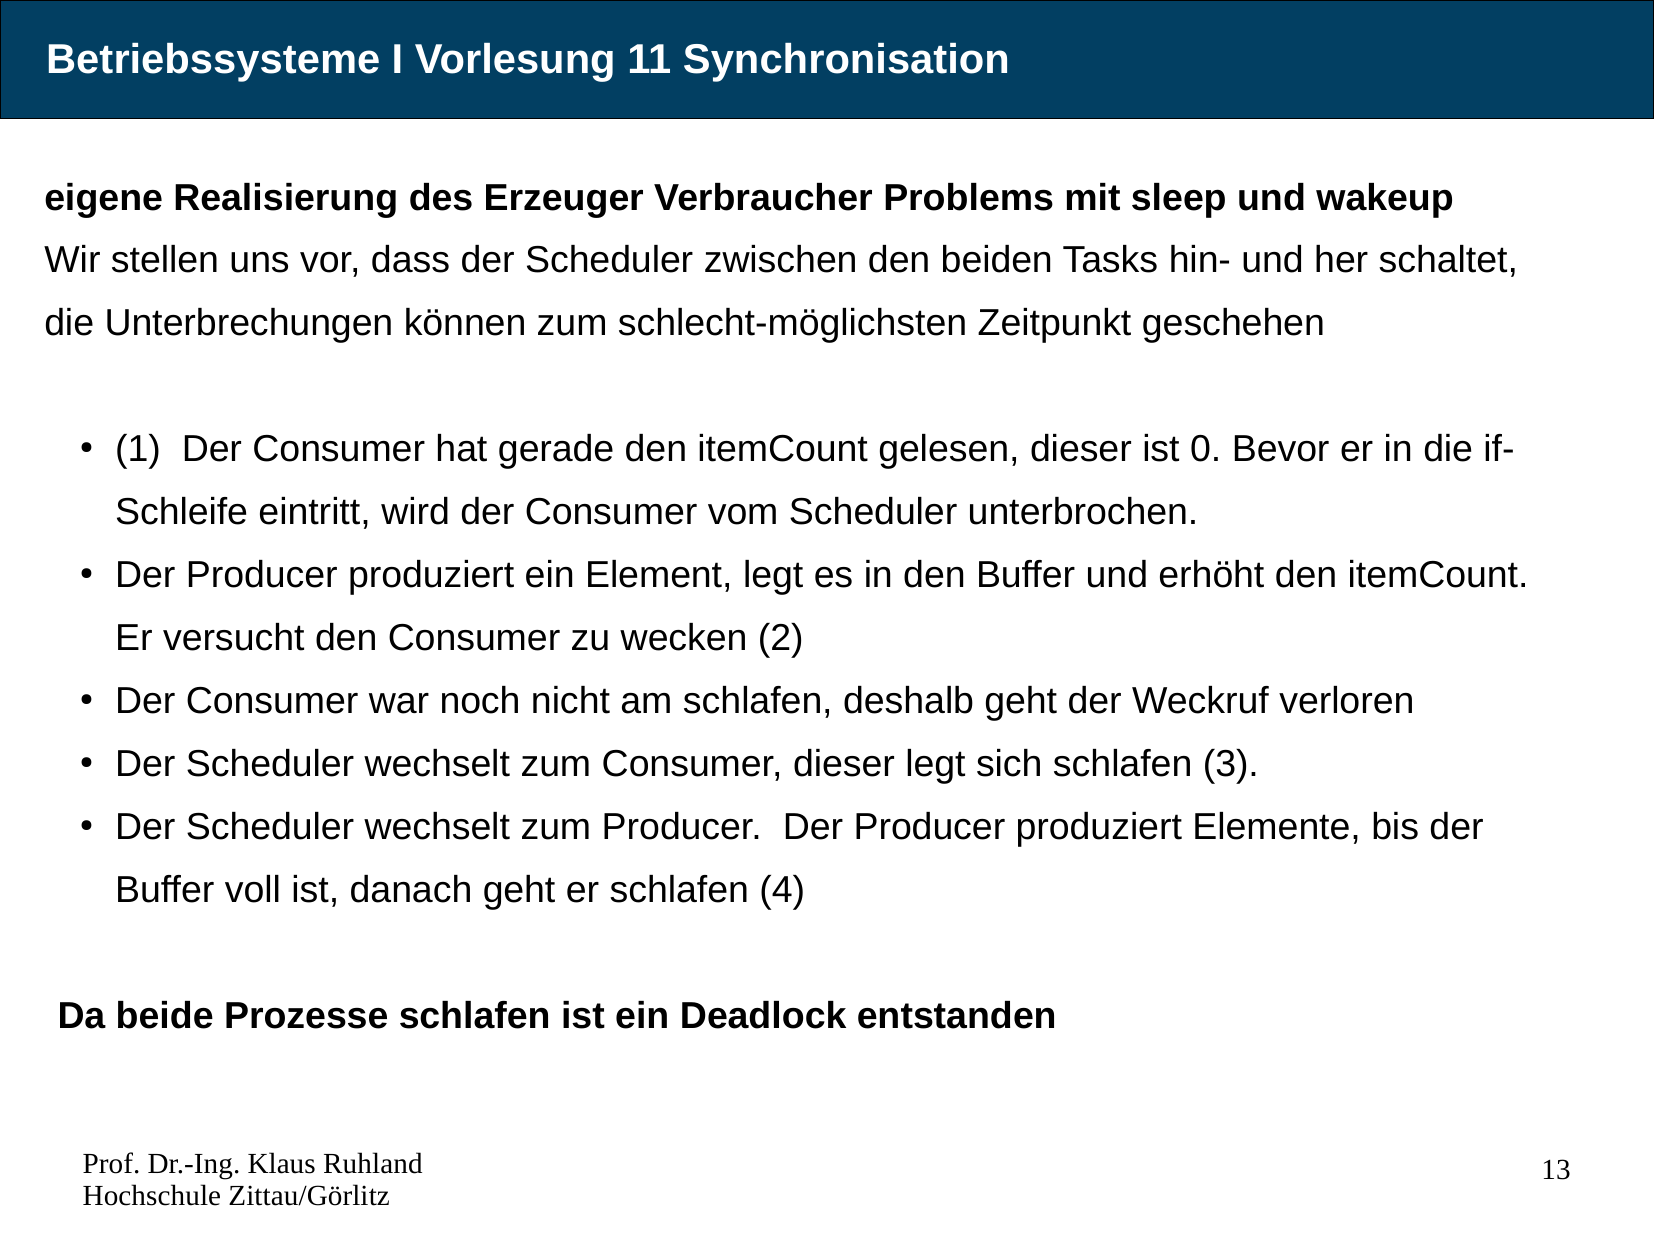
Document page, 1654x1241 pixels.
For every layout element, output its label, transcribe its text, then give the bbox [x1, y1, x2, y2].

text_box eigene Realisierung des Erzeuger Verbraucher Problems mit sleep und wakeup Wir stellen uns vor, dass der Scheduler zwischen den beiden Tasks hin- und her schaltet, die Unterbrechungen können zum schlecht-möglichsten Zeitpunkt geschehen (1) Der Consumer hat gerade den itemCount gelesen, dieser ist 0. Bevor er in die if-Schleife eintritt, wird der Consumer vom Scheduler unterbrochen. Der Producer produziert ein Element, legt es in den Buffer und erhöht den itemCount. Er versucht den Consumer zu wecken (2) Der Consumer war noch nicht am schlafen, deshalb geht der Weckruf verloren Der Scheduler wechselt zum Consumer, dieser legt sich schlafen (3). Der Scheduler wechselt zum Producer. Der Producer produziert Elemente, bis der Buffer voll ist, danach geht er schlafen (4) Da beide Prozesse schlafen ist ein Deadlock entstanden [29, 147, 1565, 1121]
